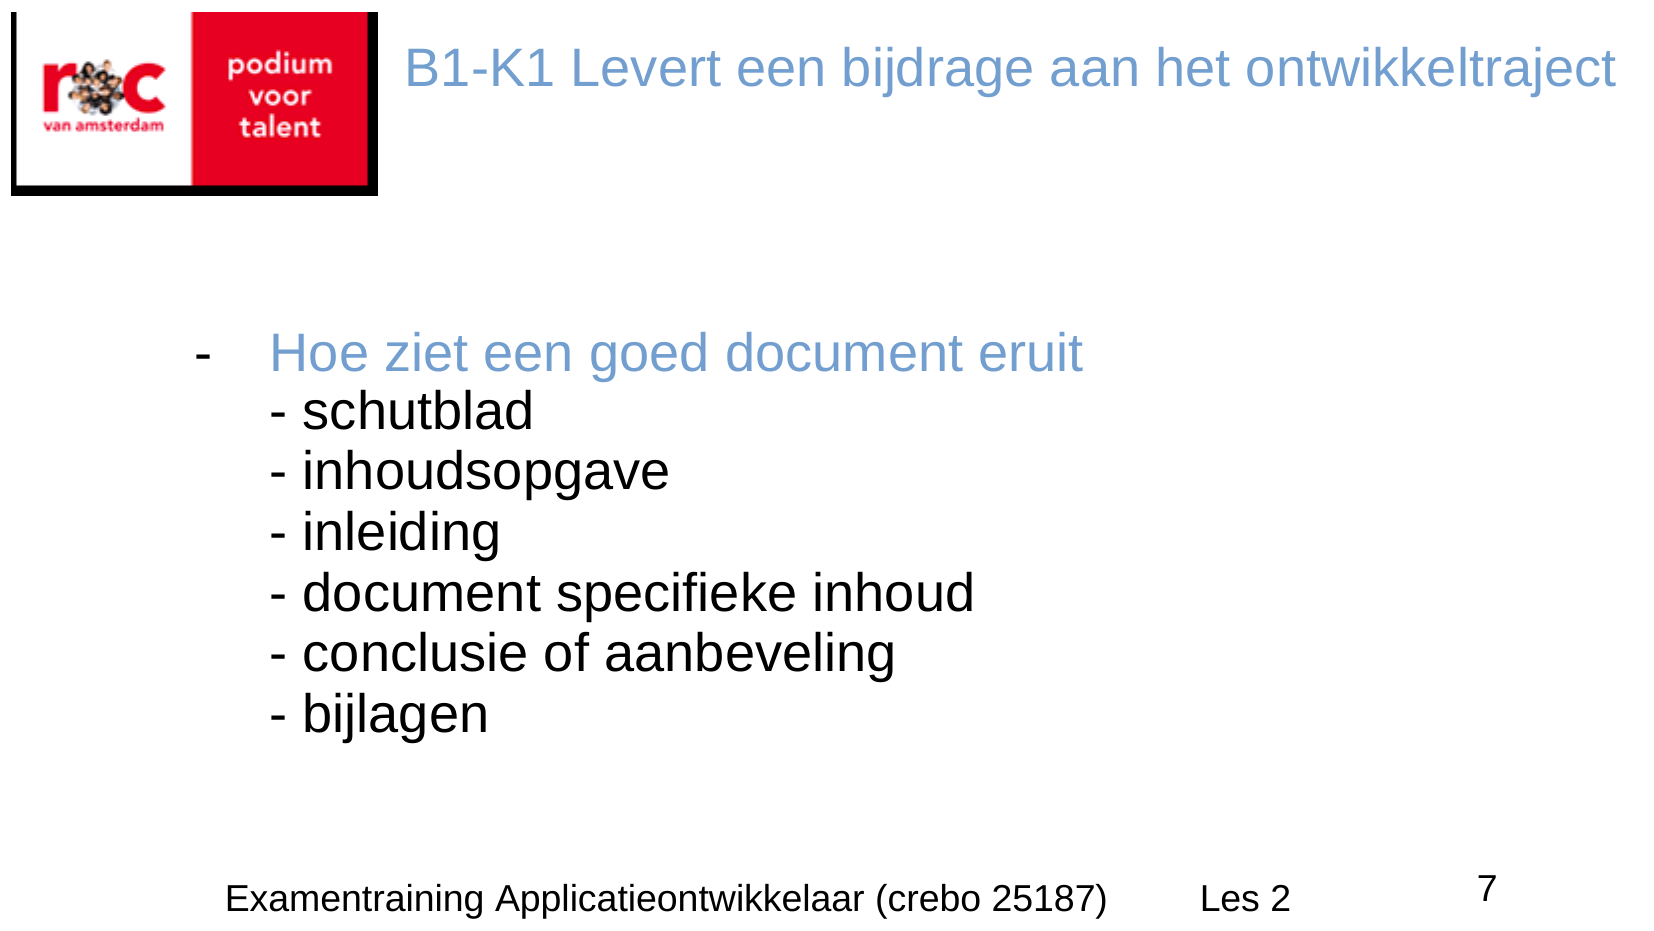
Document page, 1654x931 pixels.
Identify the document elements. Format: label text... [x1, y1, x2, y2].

text_box - schutblad - inhoudsopgave - inleiding - document specifieke inhoud - conclusie of aanbeveling - bijlagen [180, 391, 1591, 780]
text_box Examentraining Applicatieontwikkelaar (crebo 25187) [1336, 870, 1501, 927]
picture [11, 12, 378, 196]
text_box - Hoe ziet een goed document eruit [180, 315, 1591, 391]
text_box B1-K1 Levert een bijdrage aan het ontwikkeltraject [390, 30, 1654, 166]
text_box <number> [1462, 860, 1654, 931]
text_box Les 2 [1185, 870, 1336, 927]
text_box Examentraining Applicatieontwikkelaar (crebo 25187) [210, 870, 1185, 927]
